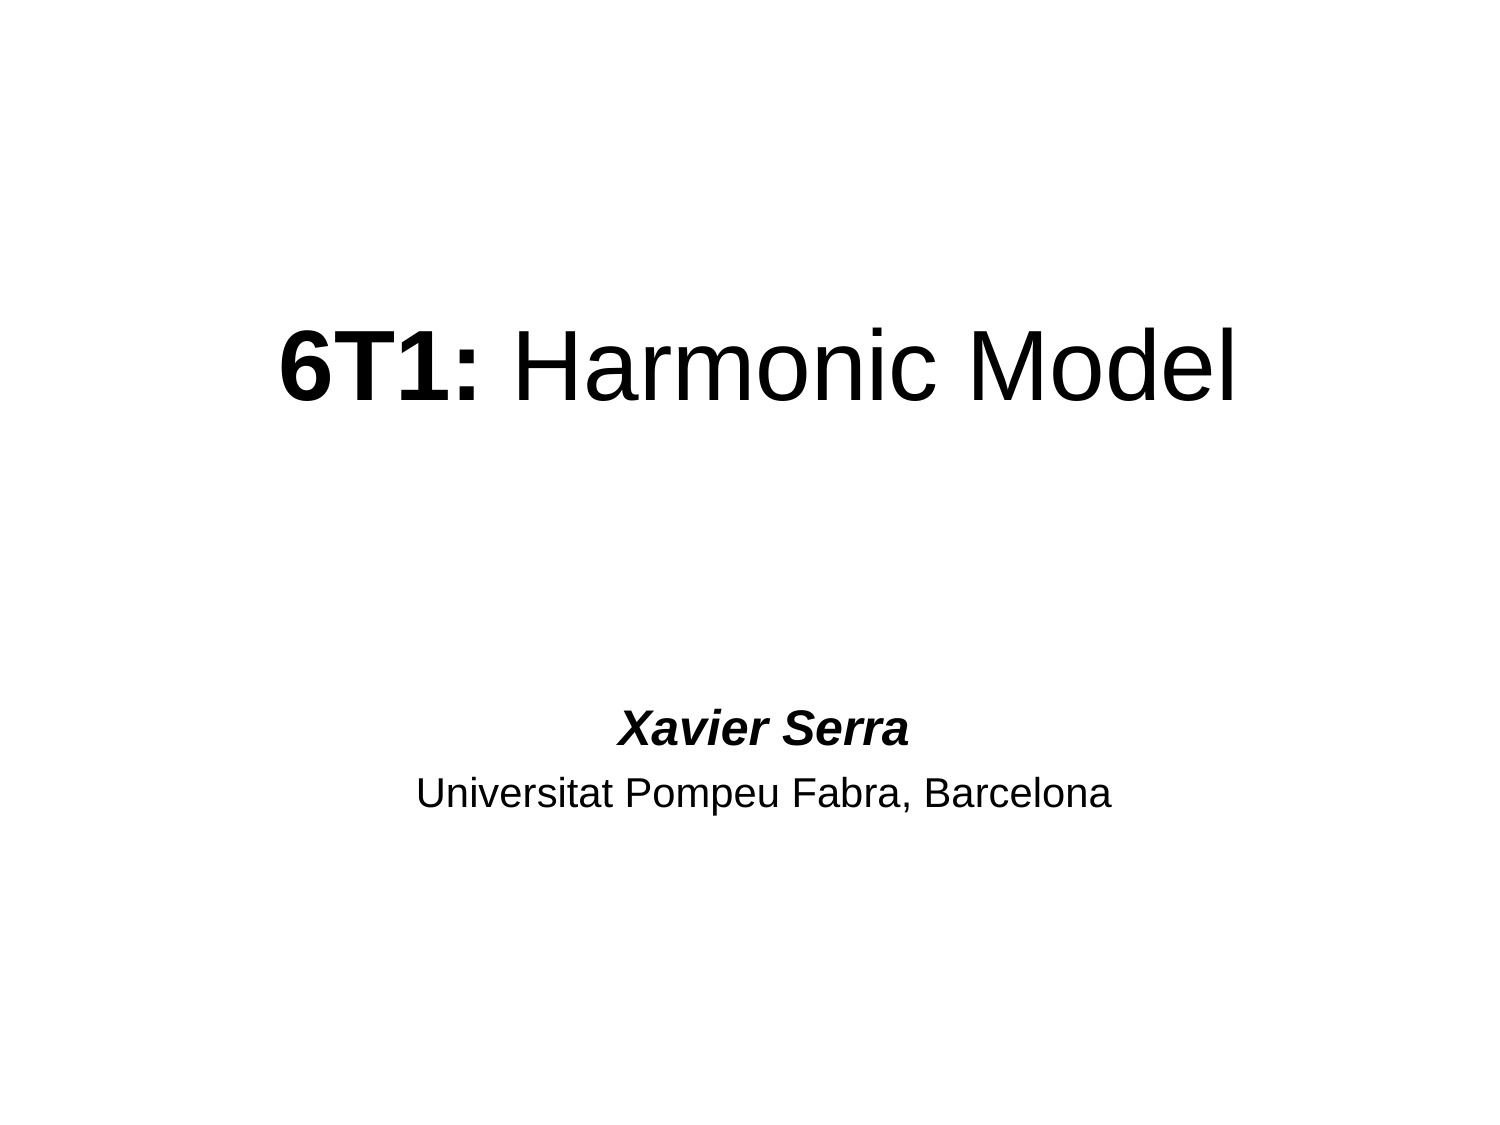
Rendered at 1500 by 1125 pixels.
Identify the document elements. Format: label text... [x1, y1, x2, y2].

title 6T1: Harmonic Model [75, 90, 1406, 631]
text_box Xavier Serra Universitat Pompeu Fabra, Barcelona [307, 692, 1221, 899]
